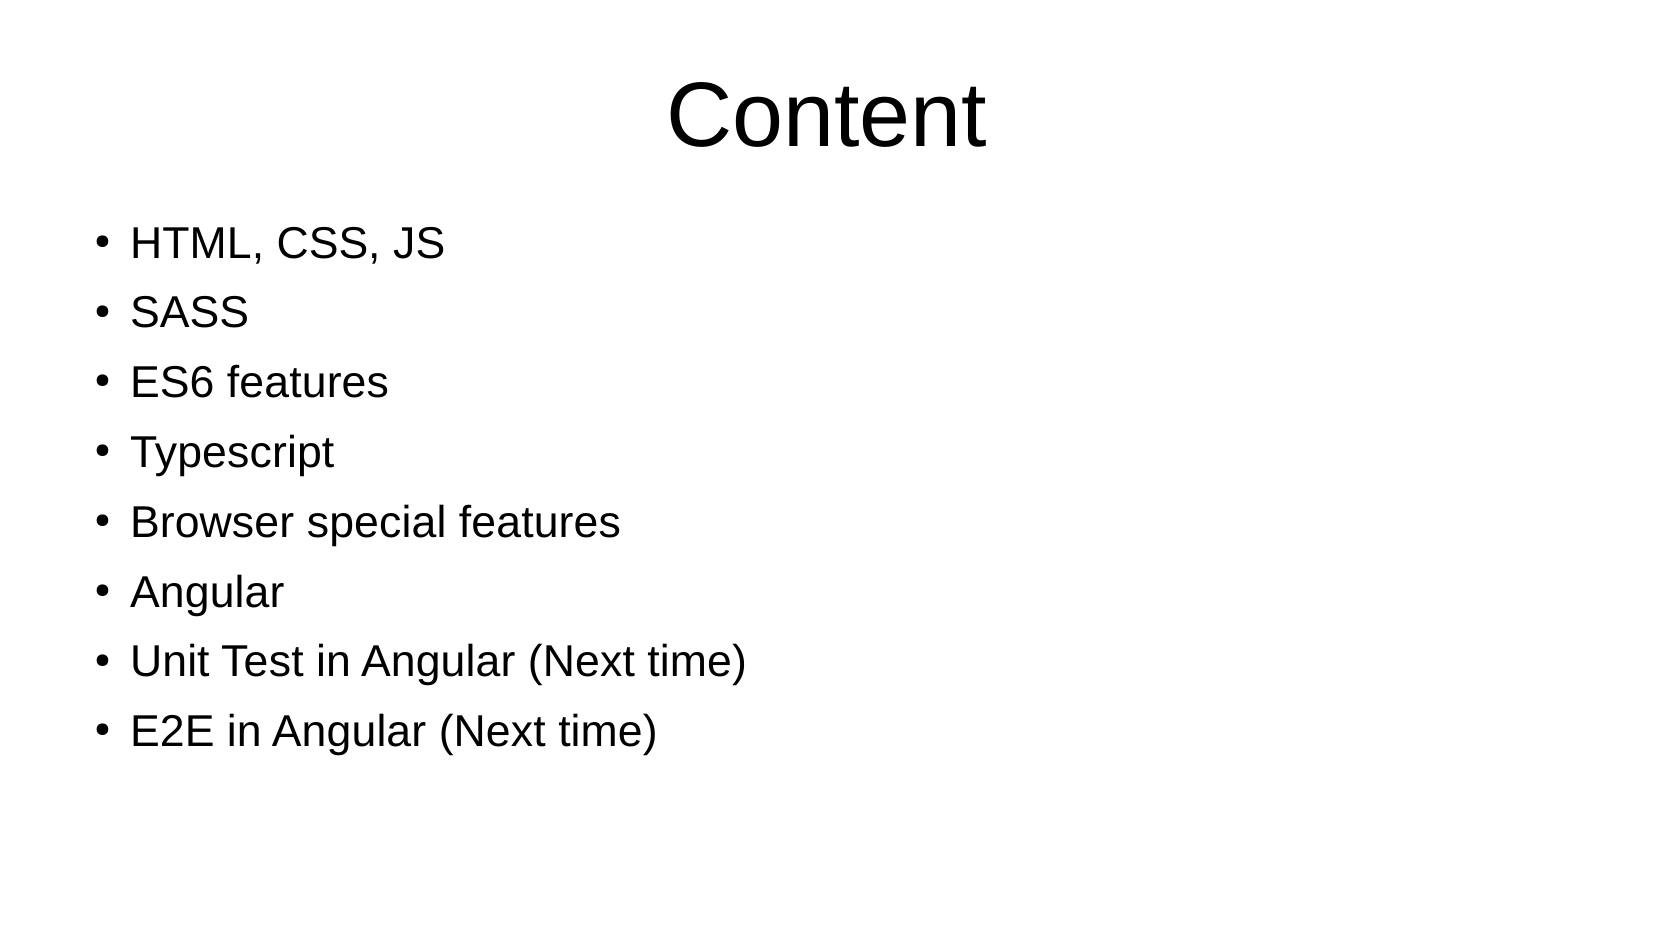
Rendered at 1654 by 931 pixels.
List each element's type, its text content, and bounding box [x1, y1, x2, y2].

title Content [82, 37, 1571, 193]
list HTML, CSS, JS SASS ES6 features Typescript Browser special features Angular Unit Test in Angular (Next time) E2E in Angular (Next time) [82, 217, 1571, 758]
